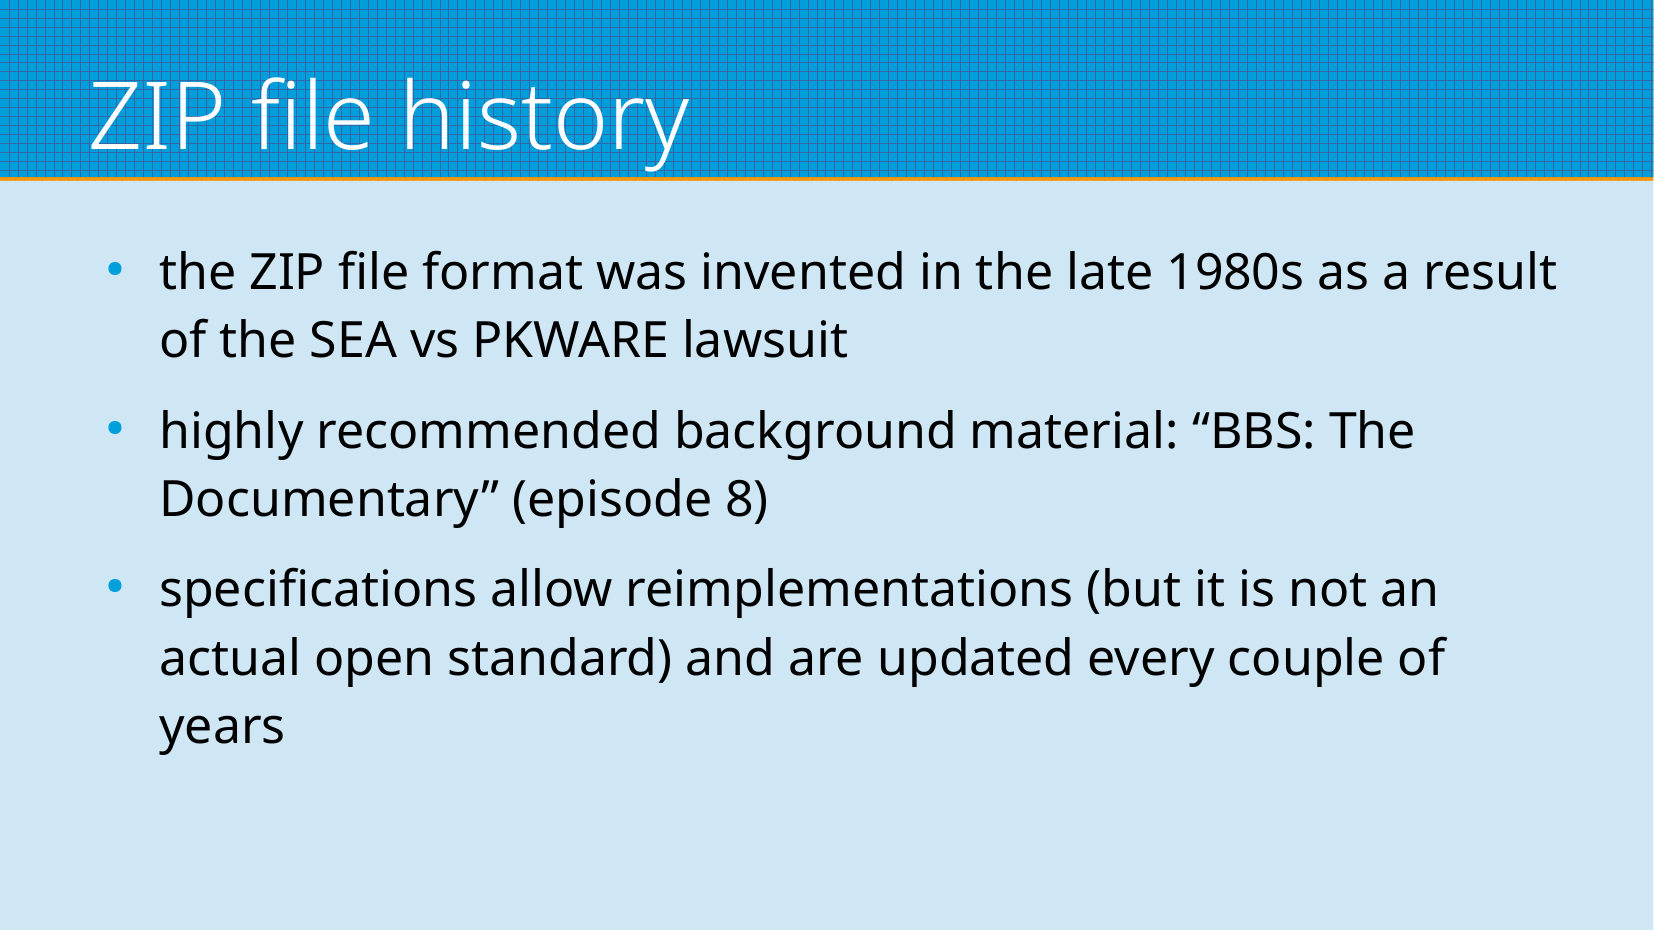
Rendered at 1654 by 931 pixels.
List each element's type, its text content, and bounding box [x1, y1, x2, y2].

title ZIP file history [88, 14, 1565, 178]
list the ZIP file format was invented in the late 1980s as a result of the SEA vs PKWARE lawsuit highly recommended background material: “BBS: The Documentary” (episode 8) specifications allow reimplementations (but it is not an actual open standard) and are updated every couple of years [88, 236, 1565, 813]
